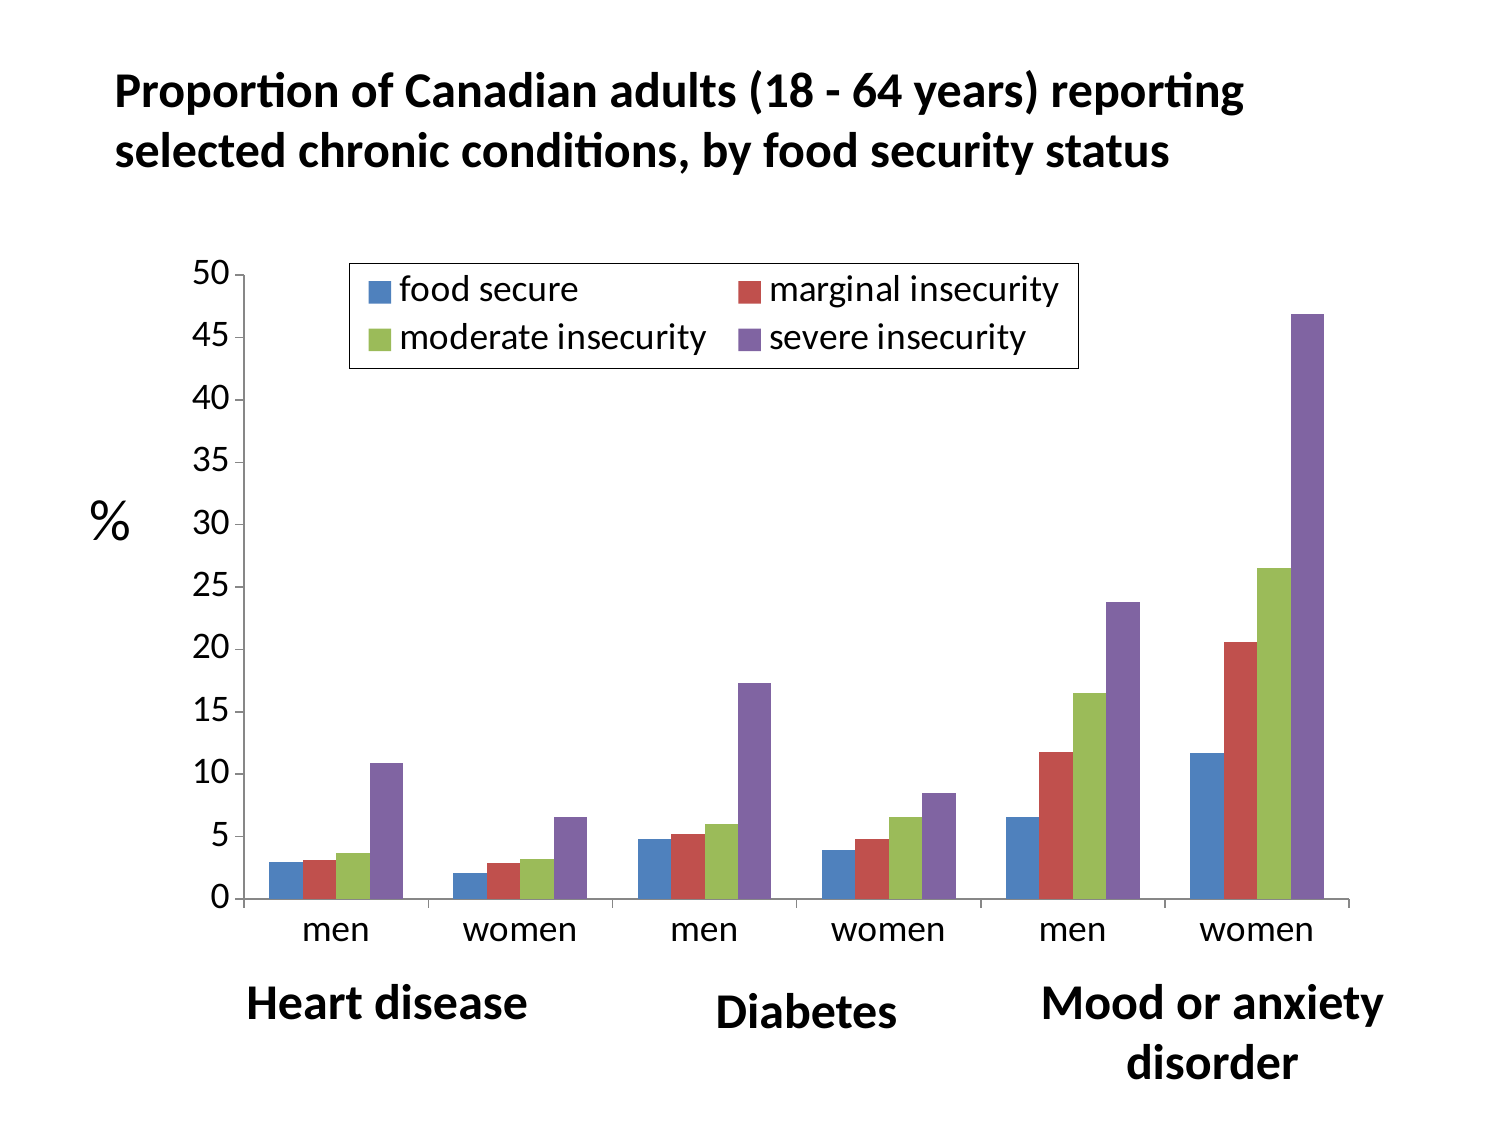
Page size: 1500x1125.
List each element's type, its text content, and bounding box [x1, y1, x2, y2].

text_box Proportion of Canadian adults (18 - 64 years) reporting selected chronic conditions, by food security status [99, 49, 1375, 185]
text_box % [74, 474, 150, 560]
text_box Diabetes [624, 962, 962, 1048]
chart [125, 212, 1350, 1125]
text_box Mood or anxiety disorder [962, 962, 1463, 1098]
text_box Heart disease [187, 962, 588, 1038]
